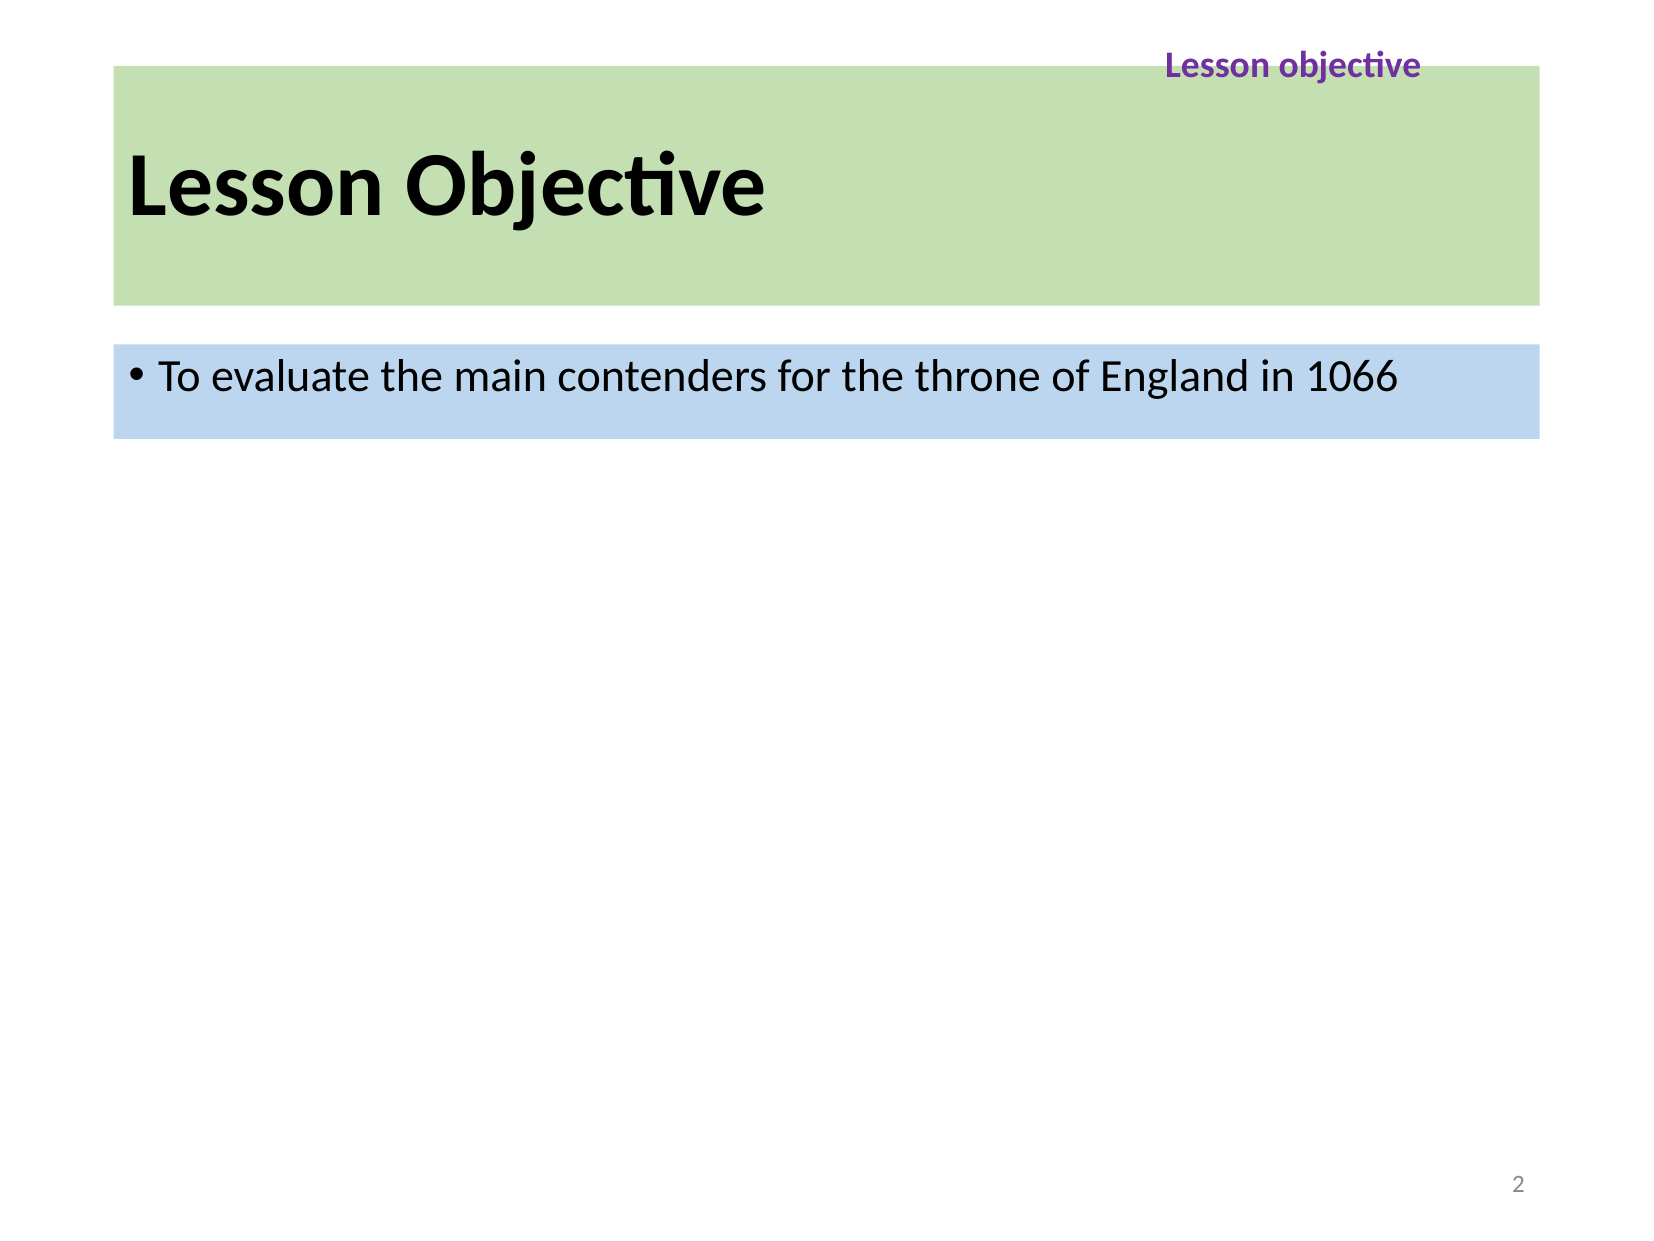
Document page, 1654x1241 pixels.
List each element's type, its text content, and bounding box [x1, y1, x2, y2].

title Lesson Objective [113, 65, 1540, 306]
slide_number <number> [1167, 1149, 1540, 1216]
list To evaluate the main contenders for the throne of England in 1066 [113, 344, 1540, 439]
text_box Lesson objective [1150, 32, 1560, 93]
